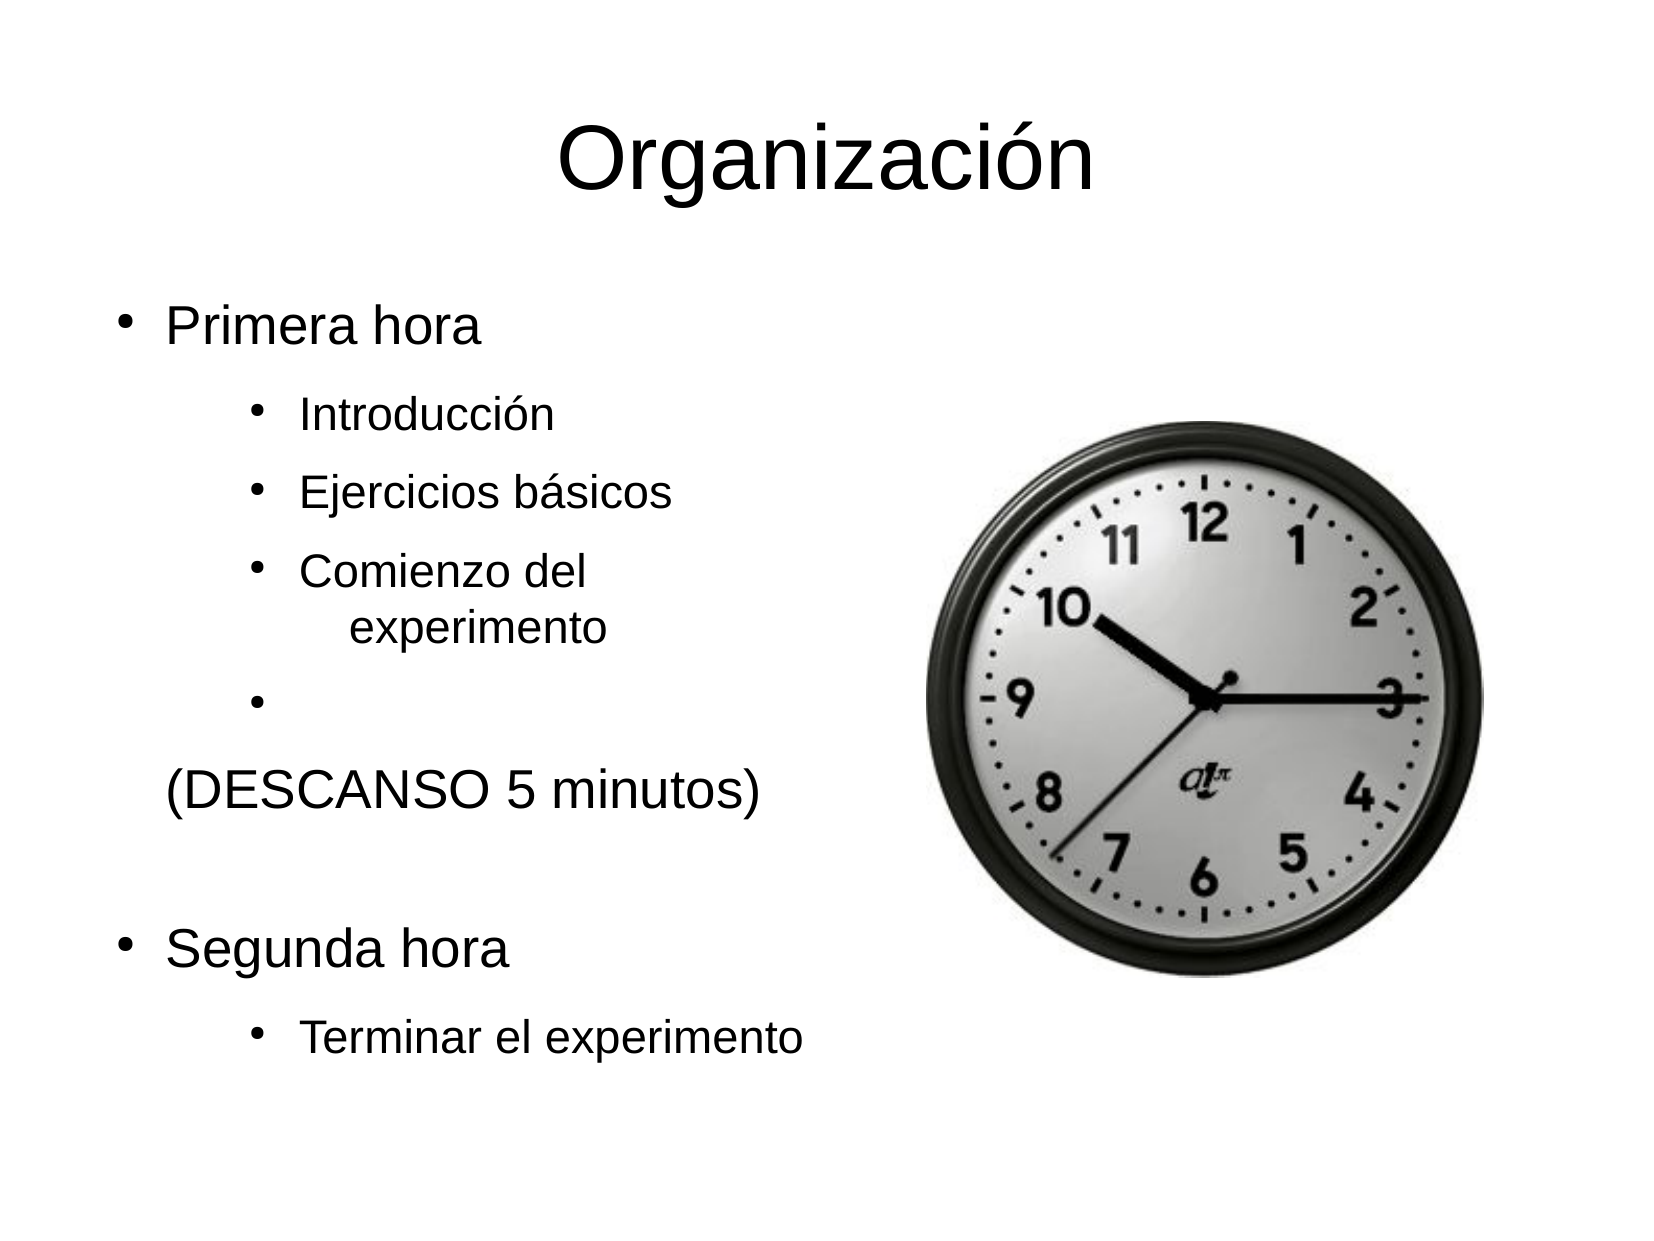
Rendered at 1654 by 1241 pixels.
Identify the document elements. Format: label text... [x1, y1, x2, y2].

list Primera hora Introducción Ejercicios básicos Comienzo del experimento (DESCANSO 5 minutos) Segunda hora Terminar el experimento [82, 290, 815, 1109]
title Organización [82, 49, 1571, 257]
picture [926, 421, 1484, 978]
